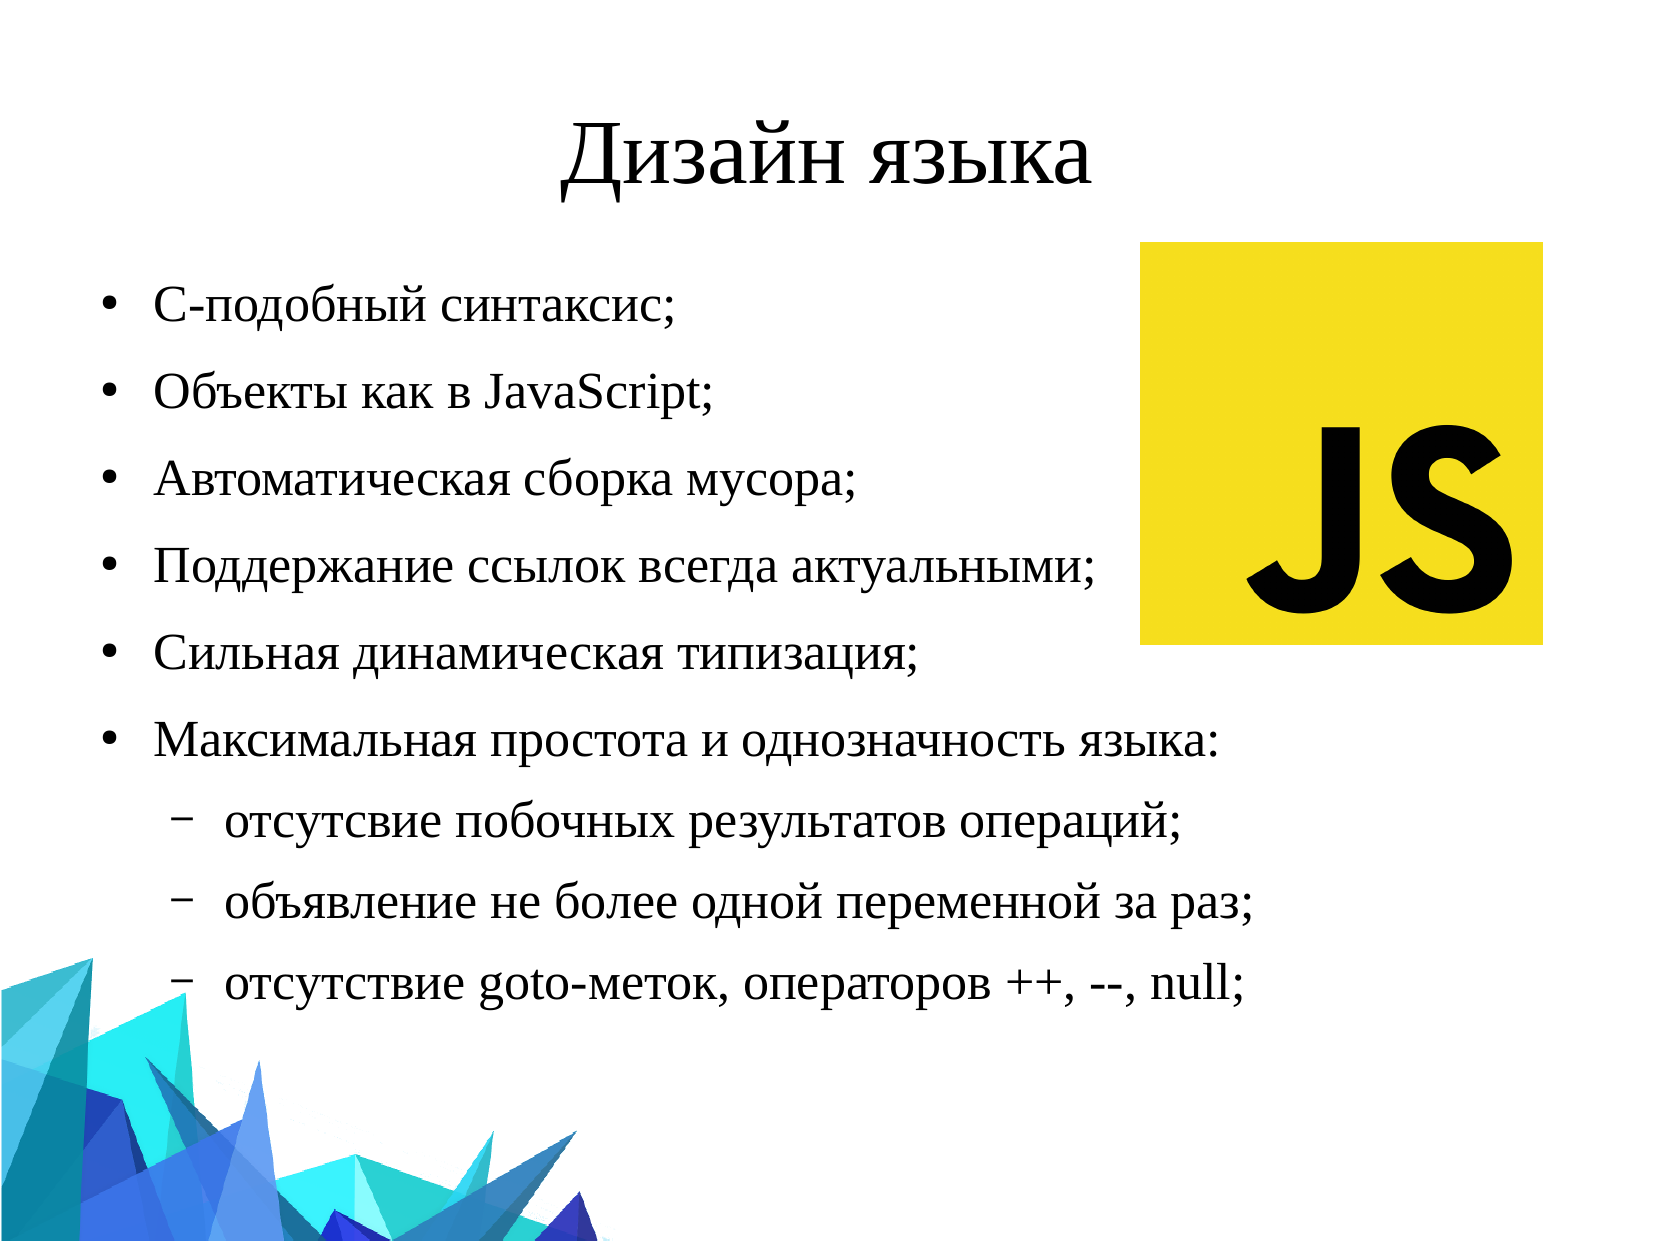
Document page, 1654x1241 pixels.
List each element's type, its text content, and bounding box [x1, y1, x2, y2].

title Дизайн языка [82, 49, 1571, 257]
picture [0, 0, 1654, 1241]
list C-подобный синтаксис; Объекты как в JavaScript; Автоматическая сборка мусора; Поддержание ссылок всегда актуальными; Сильная динамическая типизация; Максимальная простота и однозначность языка: отсутсвие побочных результатов операций; объявление не более одной переменной за раз; отсутствие goto-меток, операторов ++, --, null; [82, 275, 1591, 1081]
